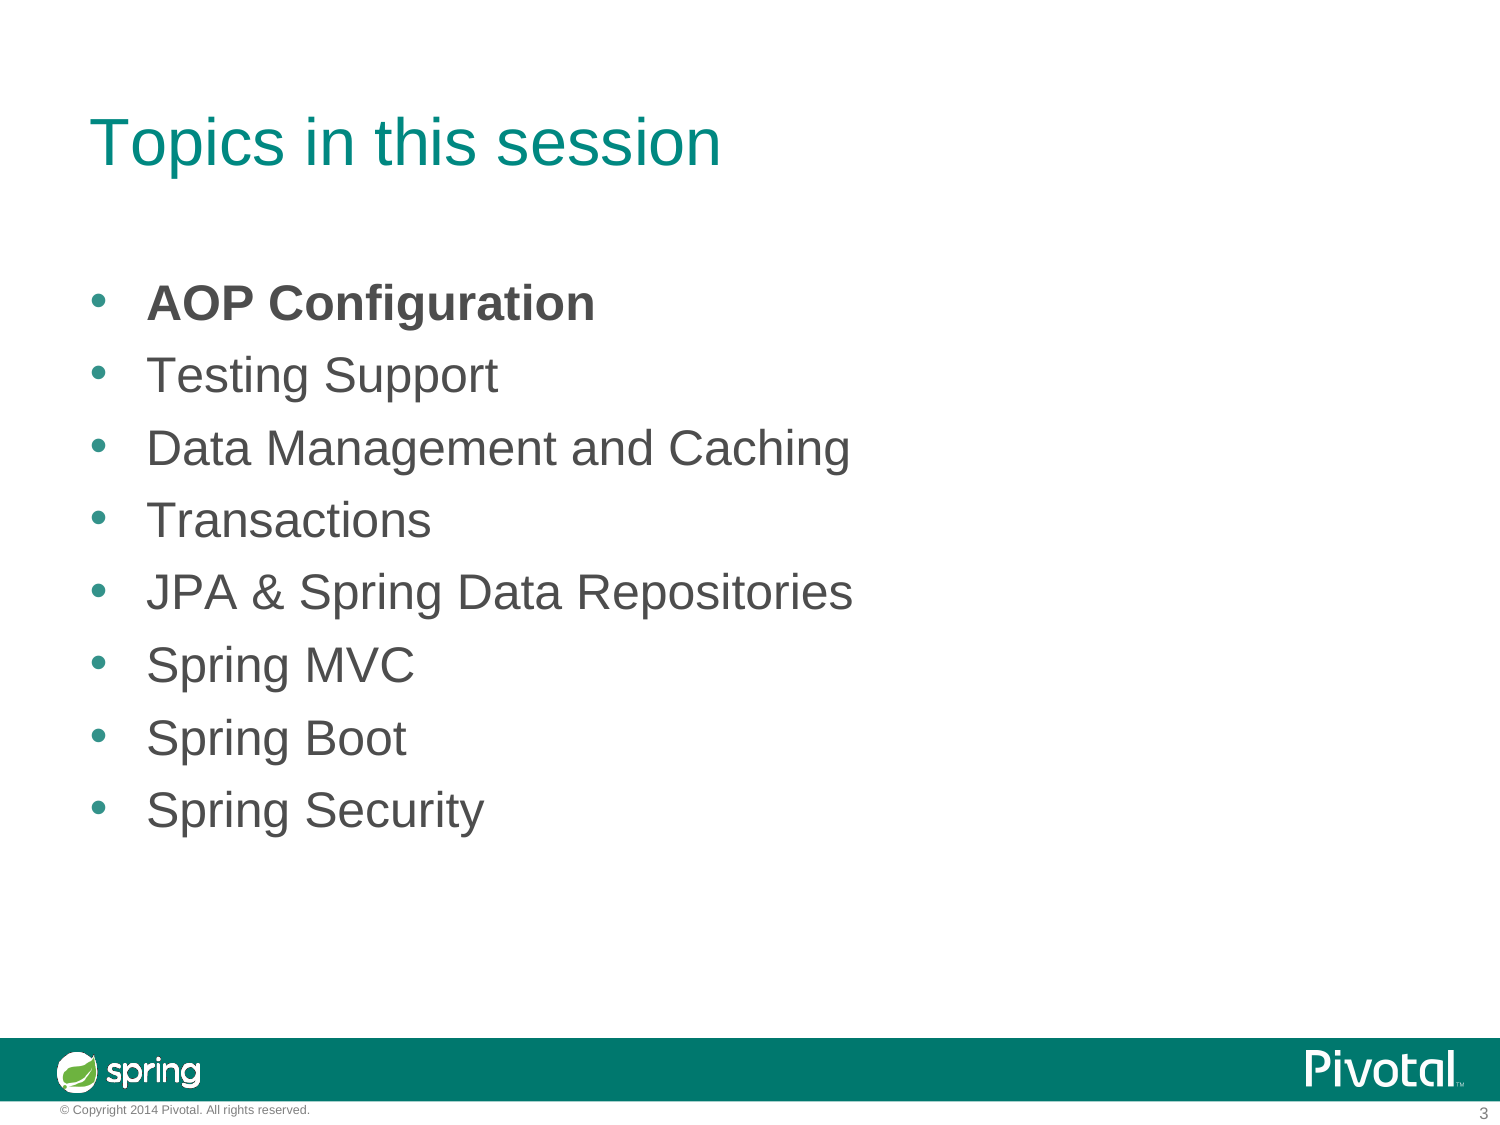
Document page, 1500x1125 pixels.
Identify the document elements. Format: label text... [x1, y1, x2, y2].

title Topics in this session [75, 45, 1426, 233]
picture [1306, 1050, 1464, 1087]
picture [32, 1041, 210, 1103]
list AOP Configuration Testing Support Data Management and Caching Transactions JPA & Spring Data Repositories Spring MVC Spring Boot Spring Security [75, 262, 1426, 970]
